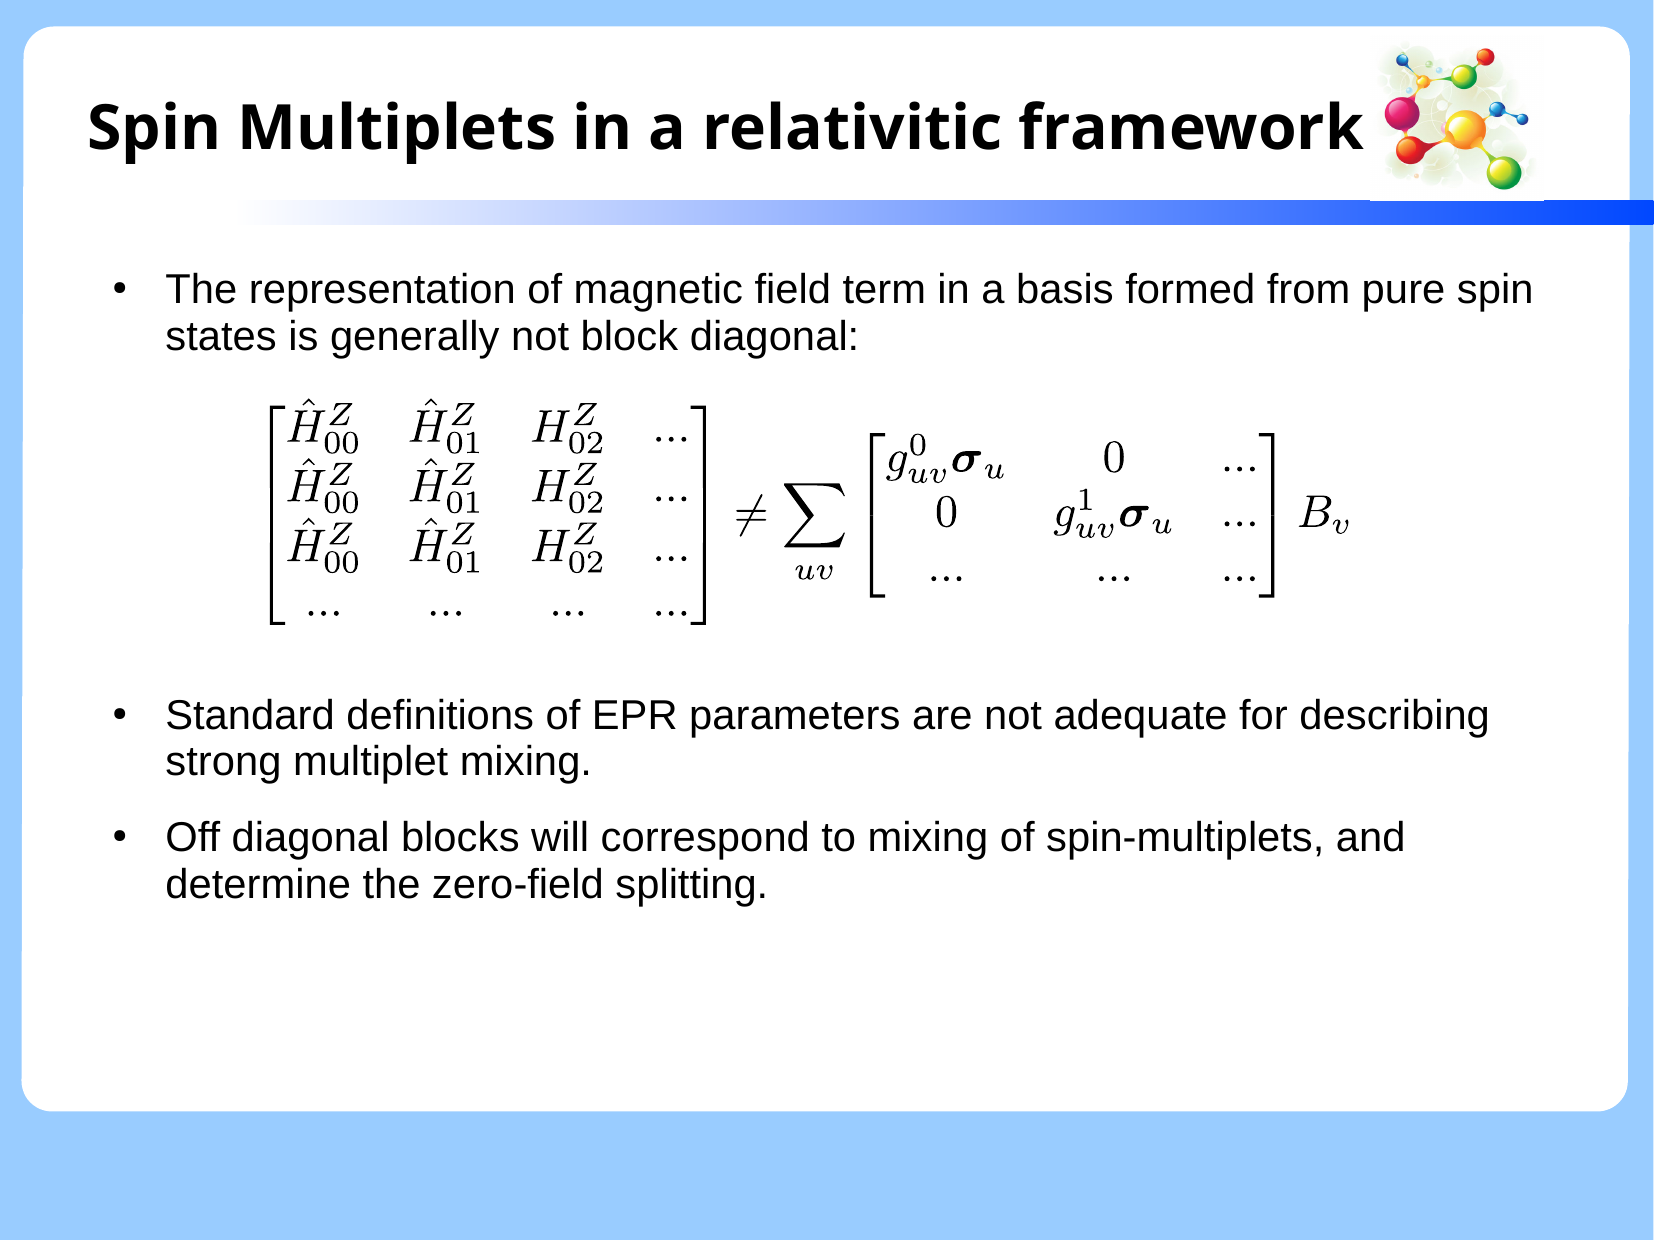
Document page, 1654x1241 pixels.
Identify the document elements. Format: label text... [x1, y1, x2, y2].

text_box [254, 398, 1351, 625]
list The representation of magnetic field term in a basis formed from pure spin states is generally not block diagonal: Standard definitions of EPR parameters are not adequate for describing strong multiplet mixing. Off diagonal blocks will correspond to mixing of spin-multiplets, and determine the zero-field splitting. [94, 265, 1569, 1097]
picture [1370, 35, 1544, 201]
title Spin Multiplets in a relativitic framework [82, 49, 1370, 201]
